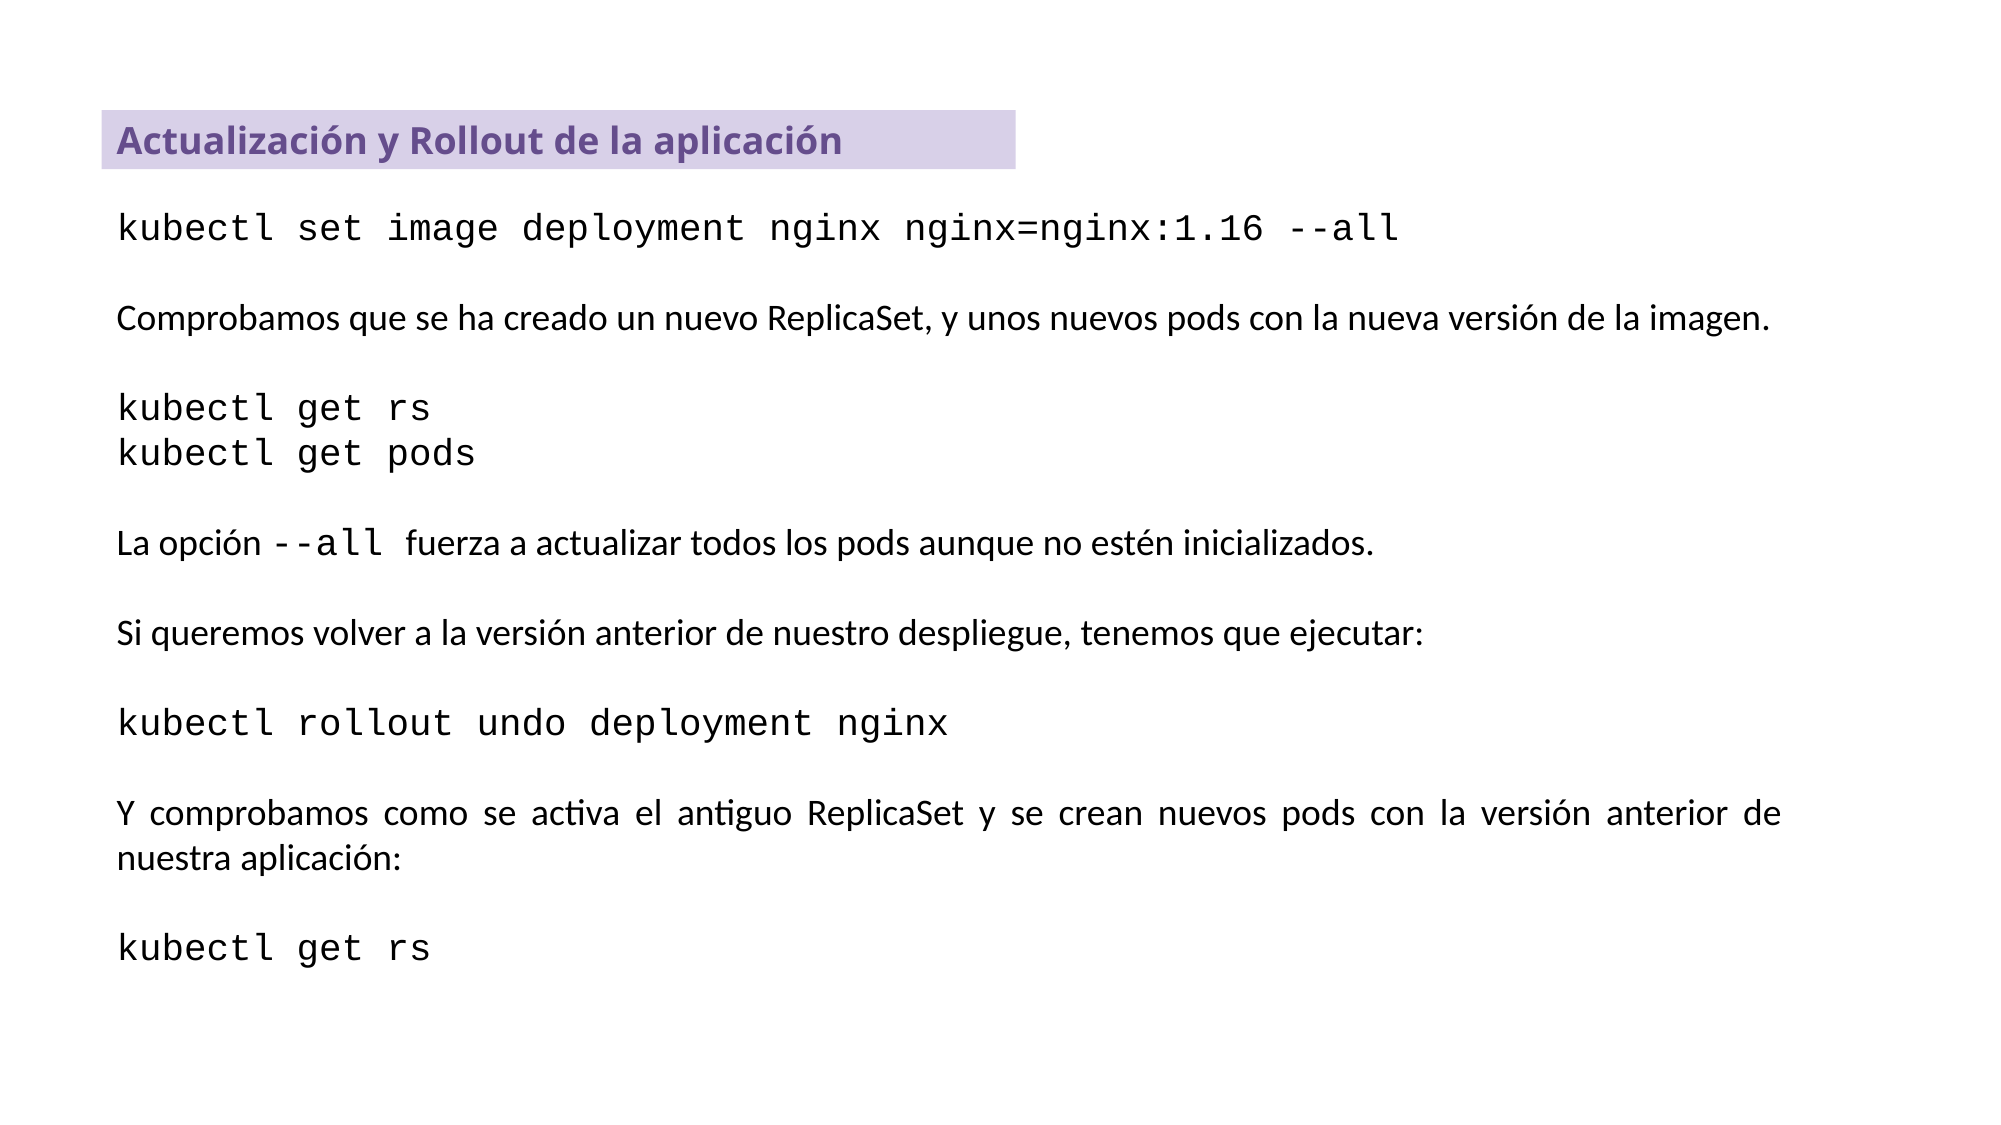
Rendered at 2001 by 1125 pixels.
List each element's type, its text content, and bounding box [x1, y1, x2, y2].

text_box kubectl set image deployment nginx nginx=nginx:1.16 --all Comprobamos que se ha creado un nuevo ReplicaSet, y unos nuevos pods con la nueva versión de la imagen. kubectl get rs kubectl get pods La opción --all fuerza a actualizar todos los pods aunque no estén inicializados. Si queremos volver a la versión anterior de nuestro despliegue, tenemos que ejecutar: kubectl rollout undo deployment nginx Y comprobamos como se activa el antiguo ReplicaSet y se crean nuevos pods con la versión anterior de nuestra aplicación: kubectl get rs [101, 195, 1799, 901]
text_box Actualización y Rollout de la aplicación [101, 110, 1016, 170]
